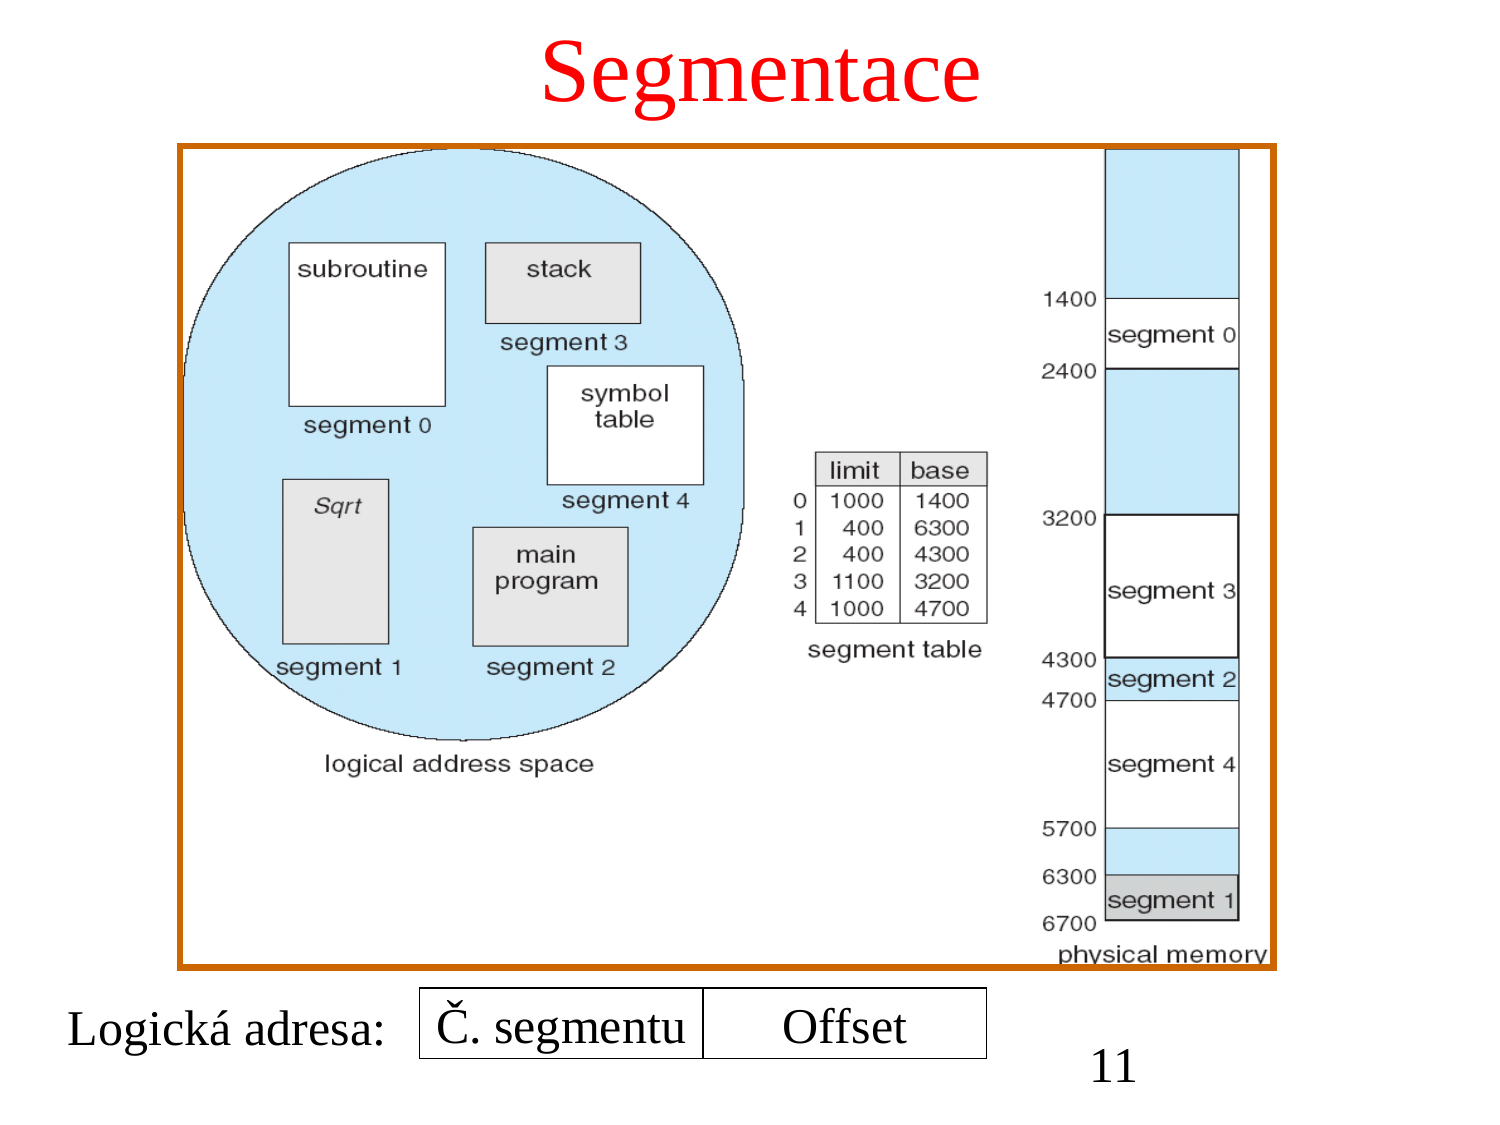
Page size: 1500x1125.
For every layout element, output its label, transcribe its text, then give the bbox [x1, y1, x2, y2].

picture [183, 148, 1271, 965]
text_box Offset [702, 987, 987, 1059]
title Segmentace [123, 0, 1399, 130]
text_box Logická adresa: [53, 987, 928, 1064]
text_box Č. segmentu [419, 987, 702, 1059]
